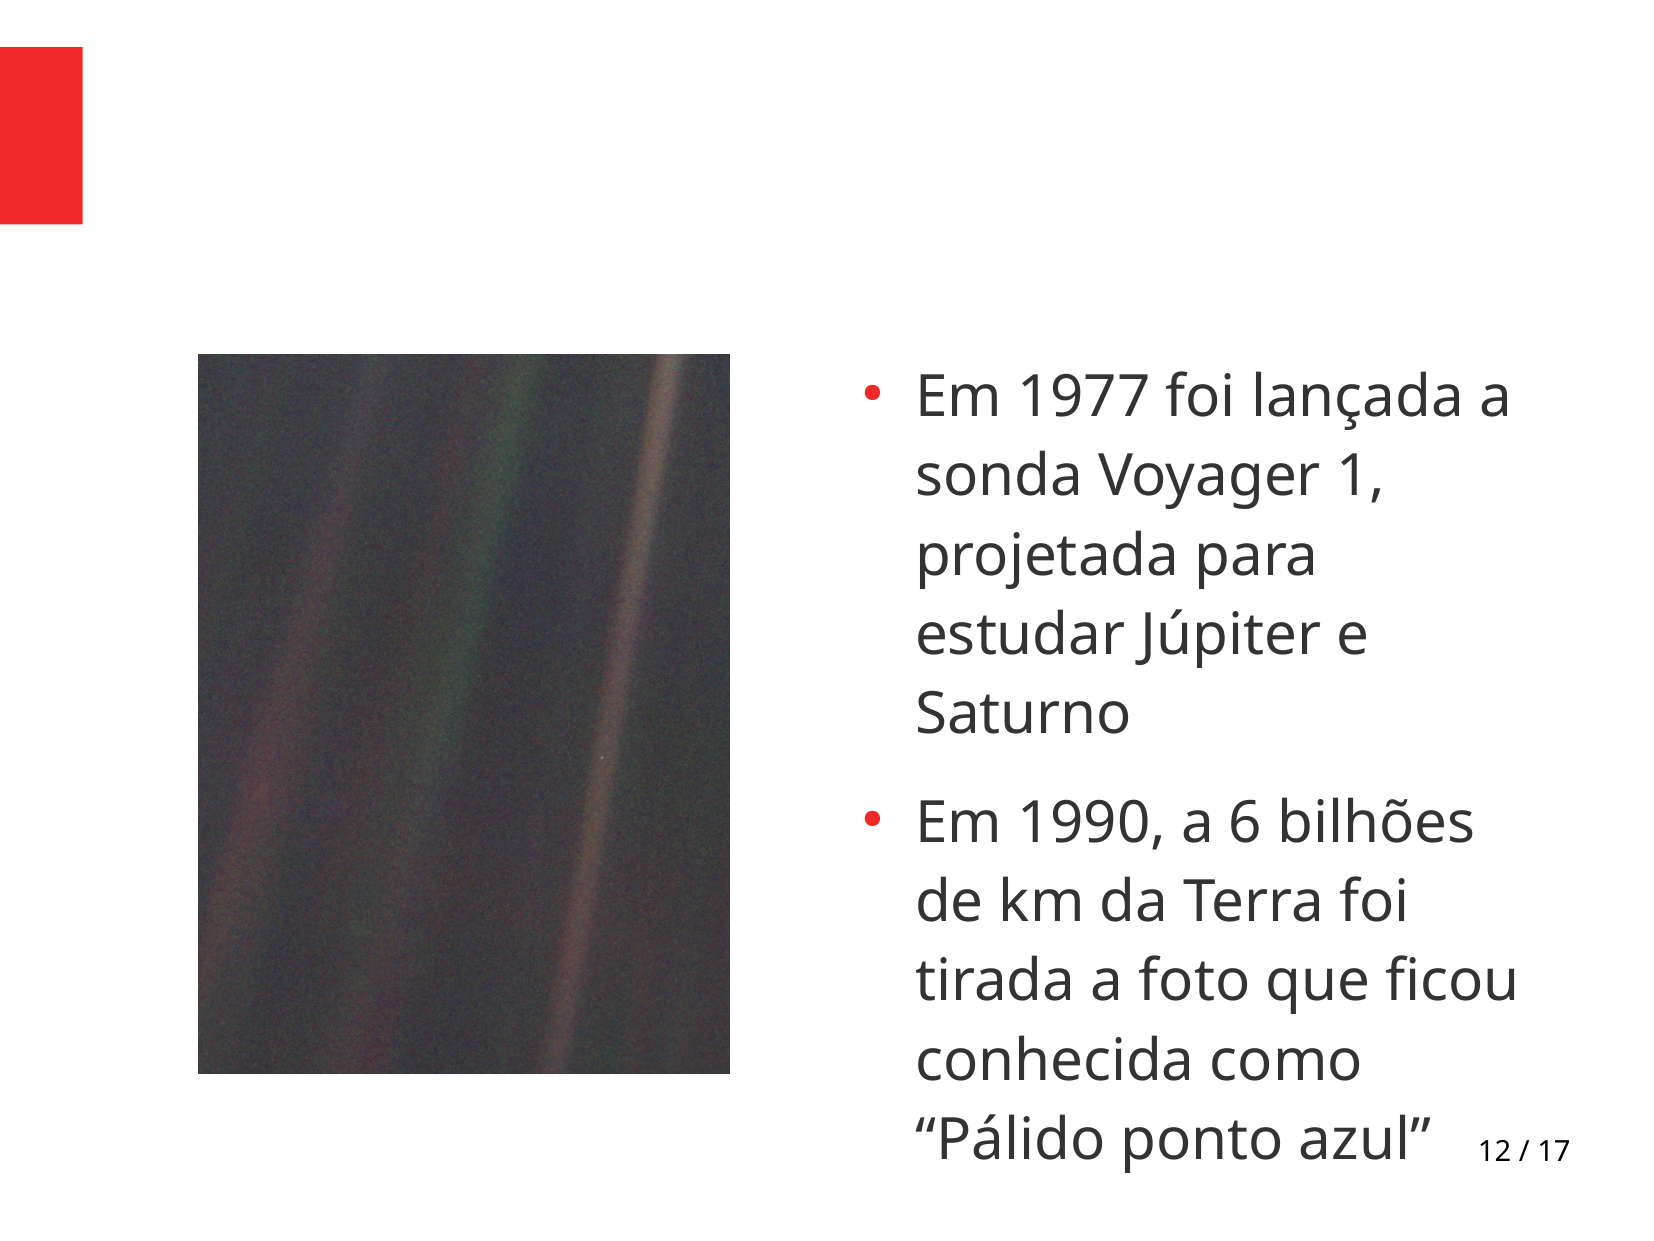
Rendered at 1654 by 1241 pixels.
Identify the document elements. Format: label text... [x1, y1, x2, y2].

picture [198, 354, 730, 1074]
list Em 1977 foi lançada a sonda Voyager 1, projetada para estudar Júpiter e Saturno Em 1990, a 6 bilhões de km da Terra foi tirada a foto que ficou conhecida como “Pálido ponto azul” [844, 354, 1536, 1074]
